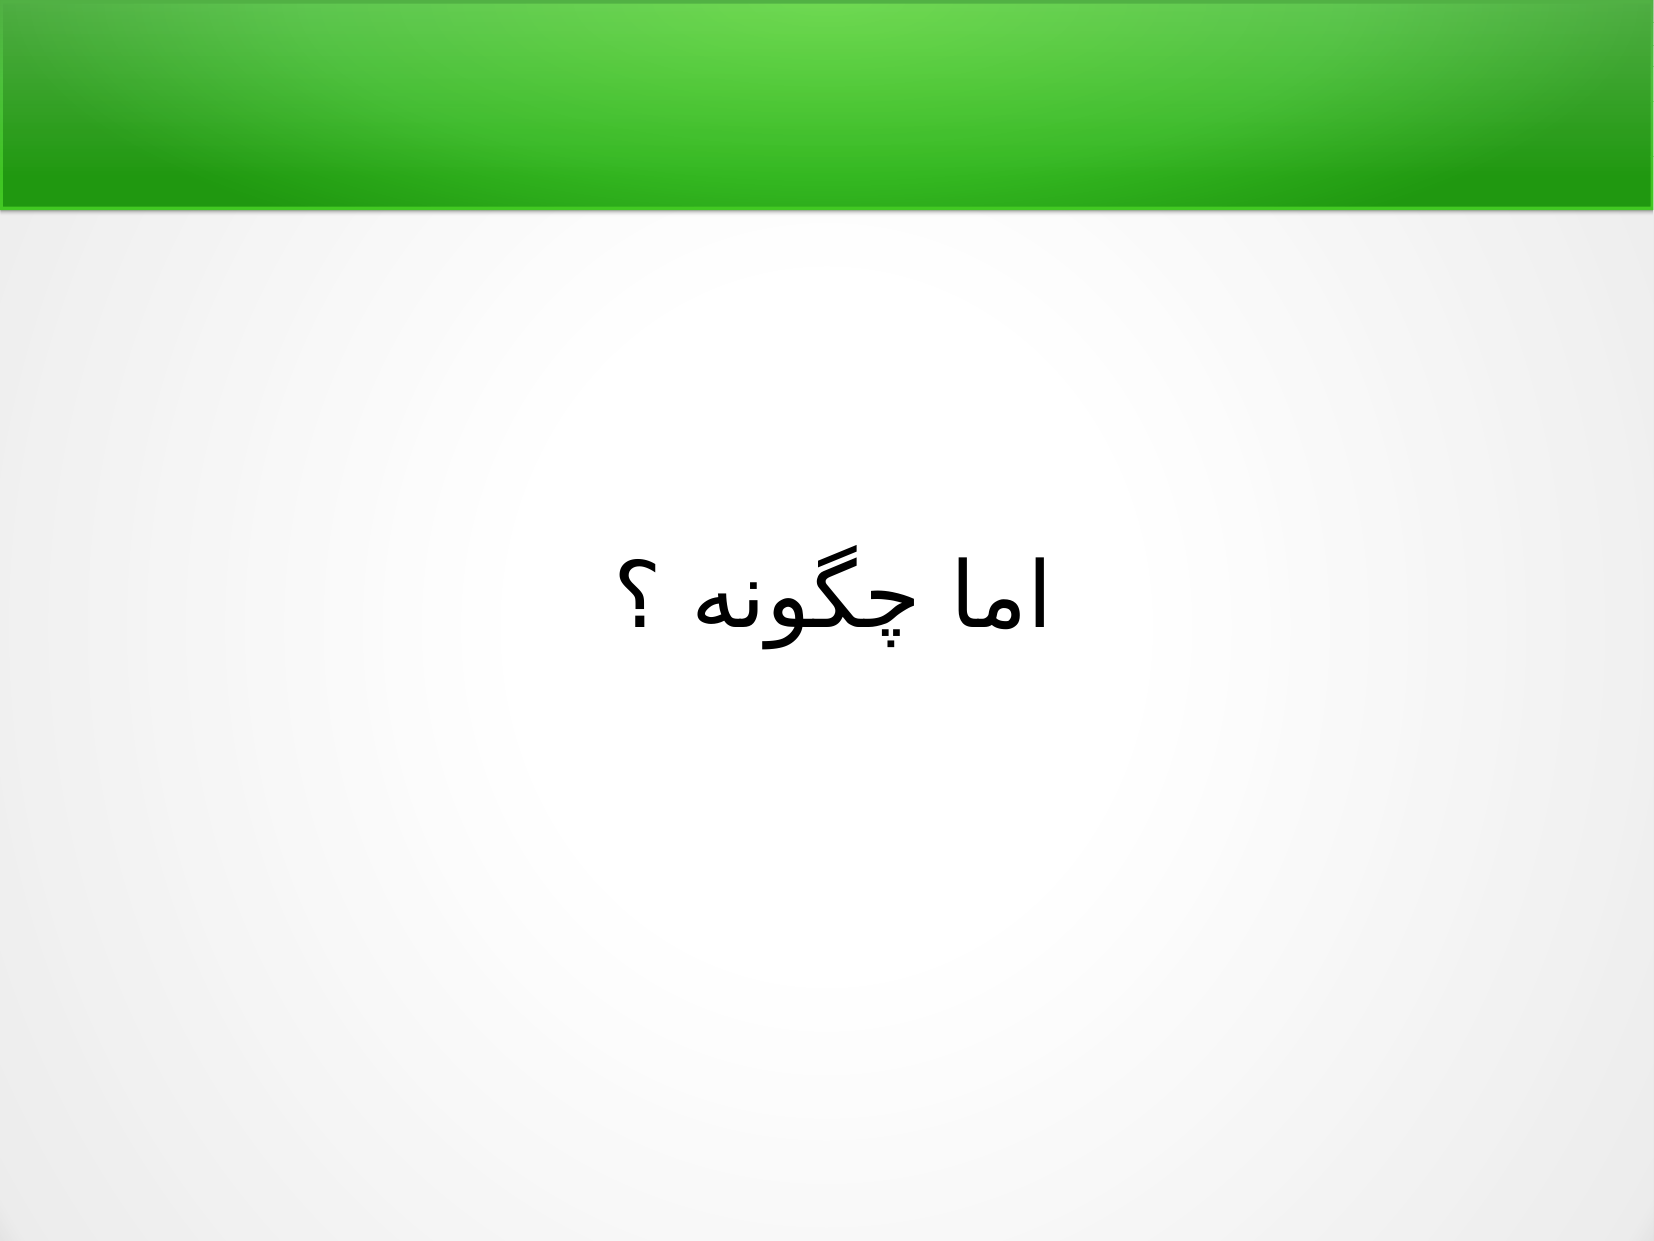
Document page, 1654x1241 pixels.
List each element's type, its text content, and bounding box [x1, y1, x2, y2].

title اما چگونه ؟ [75, 508, 1564, 684]
